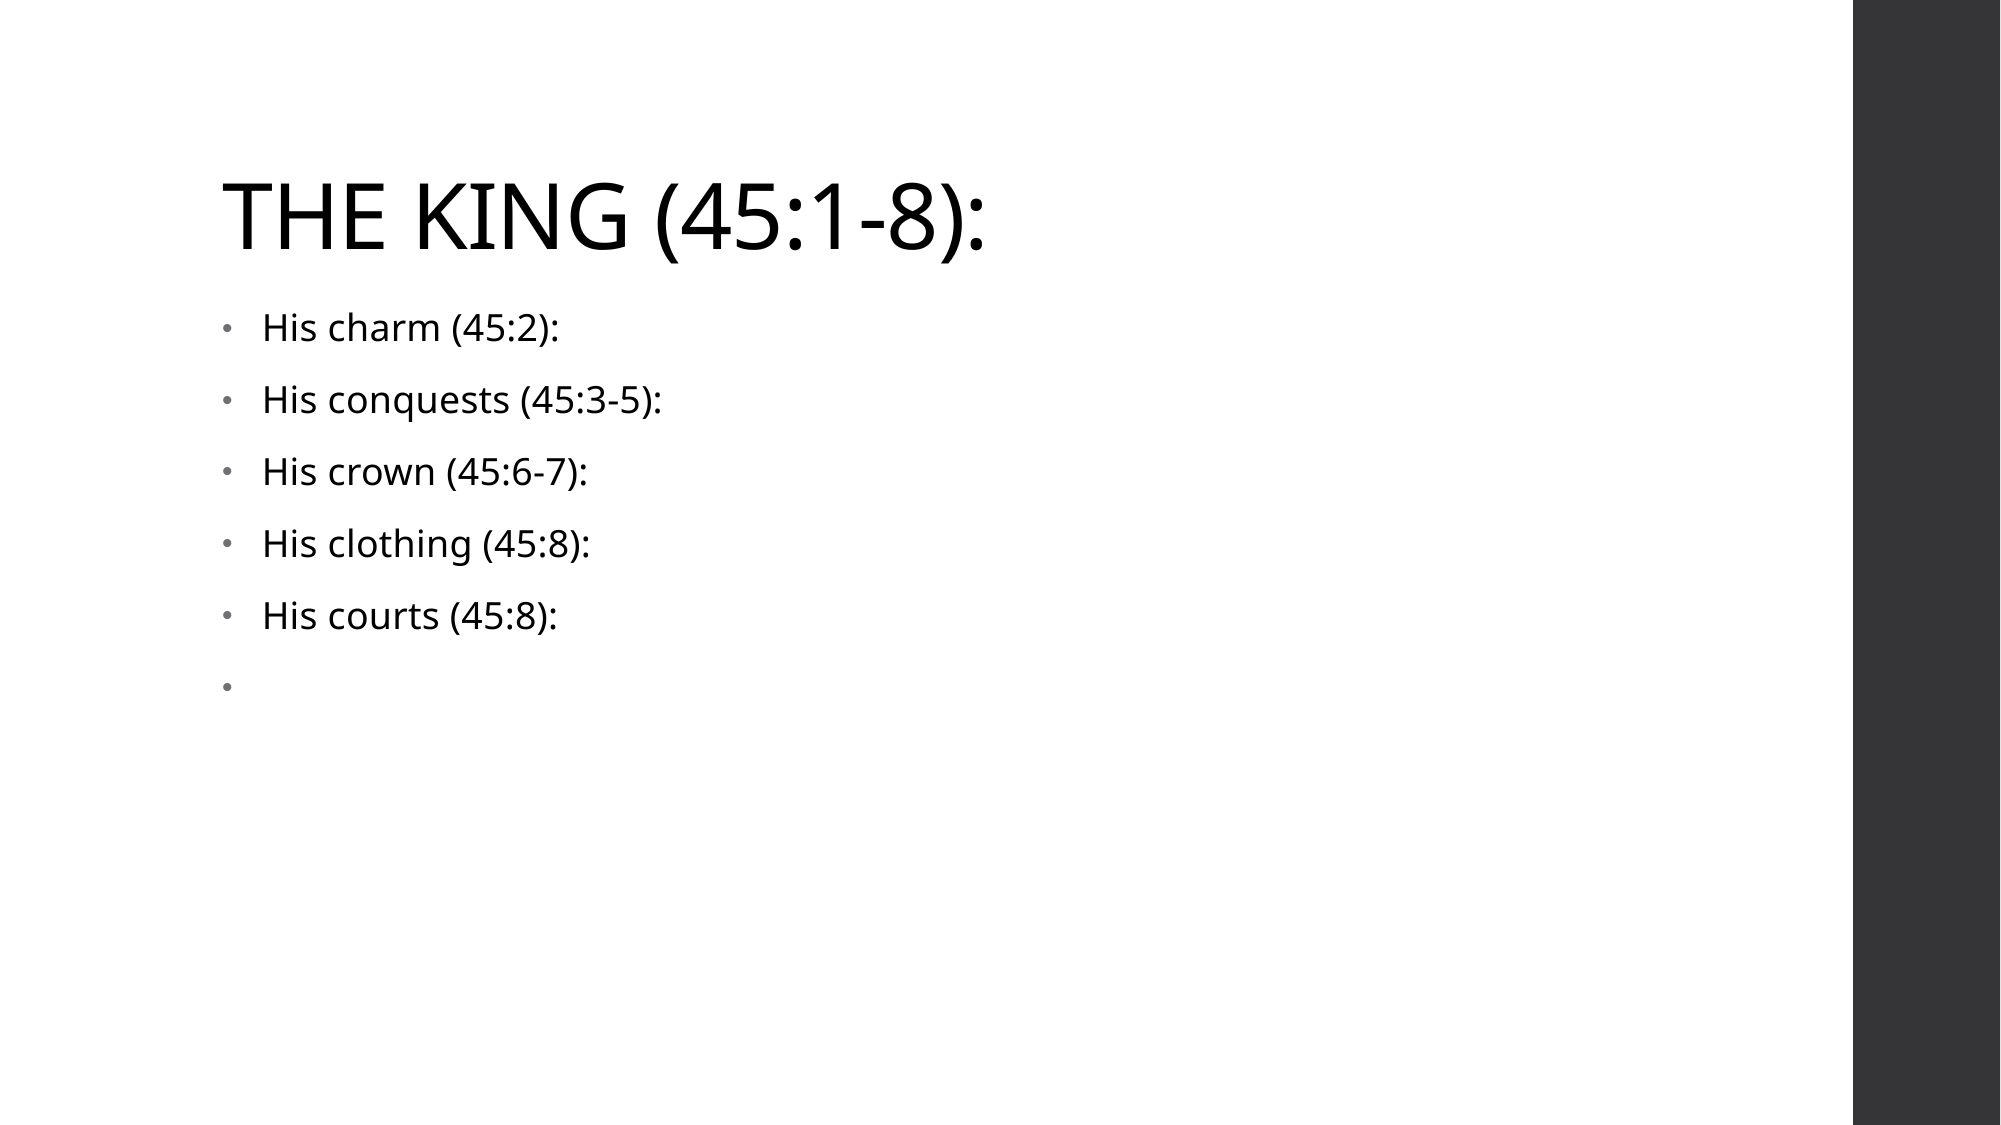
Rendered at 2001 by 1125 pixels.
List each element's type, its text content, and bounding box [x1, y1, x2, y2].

list His charm (45:2): His conquests (45:3-5): His crown (45:6-7): His clothing (45:8): His courts (45:8): [206, 299, 1617, 1014]
title THE KING (45:1-8): [206, 60, 1797, 278]
